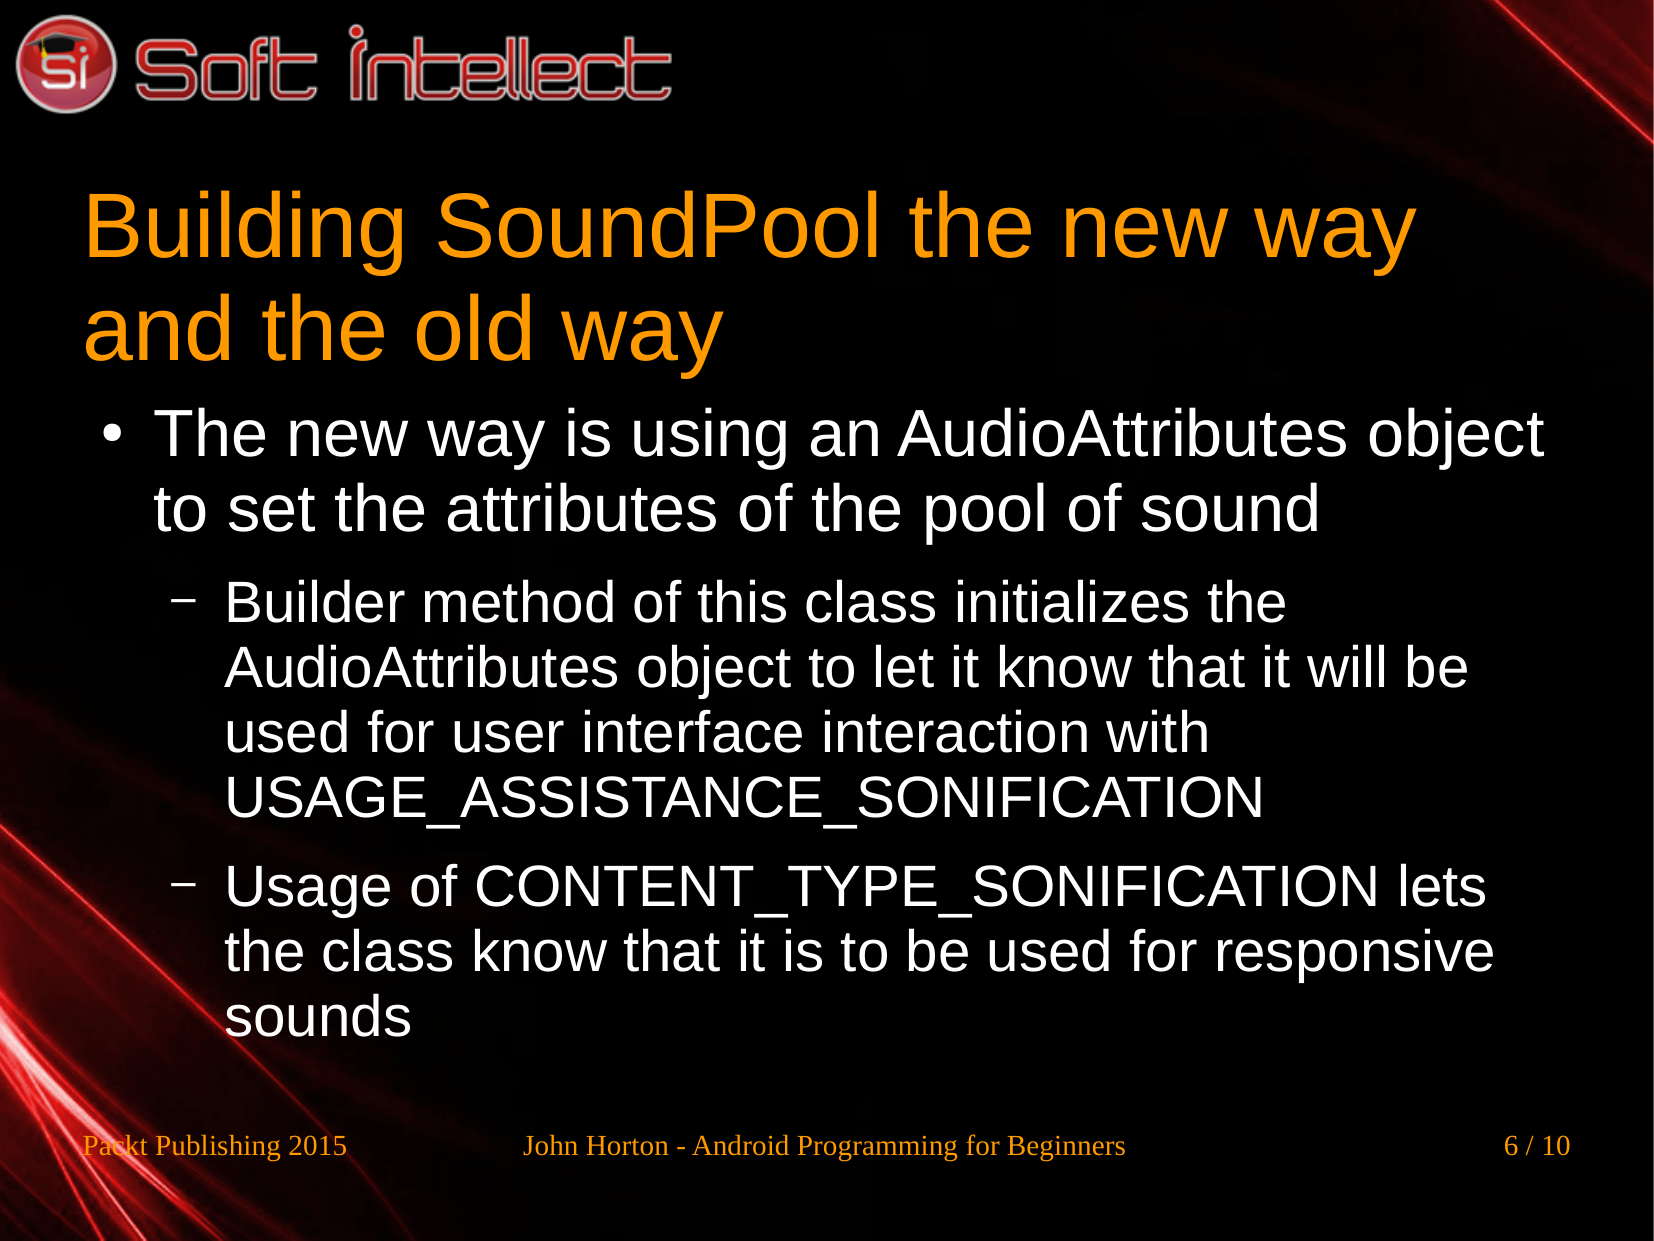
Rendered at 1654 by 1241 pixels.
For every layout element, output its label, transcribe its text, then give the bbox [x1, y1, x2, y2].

list The new way is using an AudioAttributes object to set the attributes of the pool of sound Builder method of this class initializes the AudioAttributes object to let it know that it will be used for user interface interaction with USAGE_ASSISTANCE_SONIFICATION Usage of CONTENT_TYPE_SONIFICATION lets the class know that it is to be used for responsive sounds [82, 396, 1571, 1116]
picture [0, 0, 1654, 1241]
title Building SoundPool the new way and the old way [82, 173, 1571, 381]
